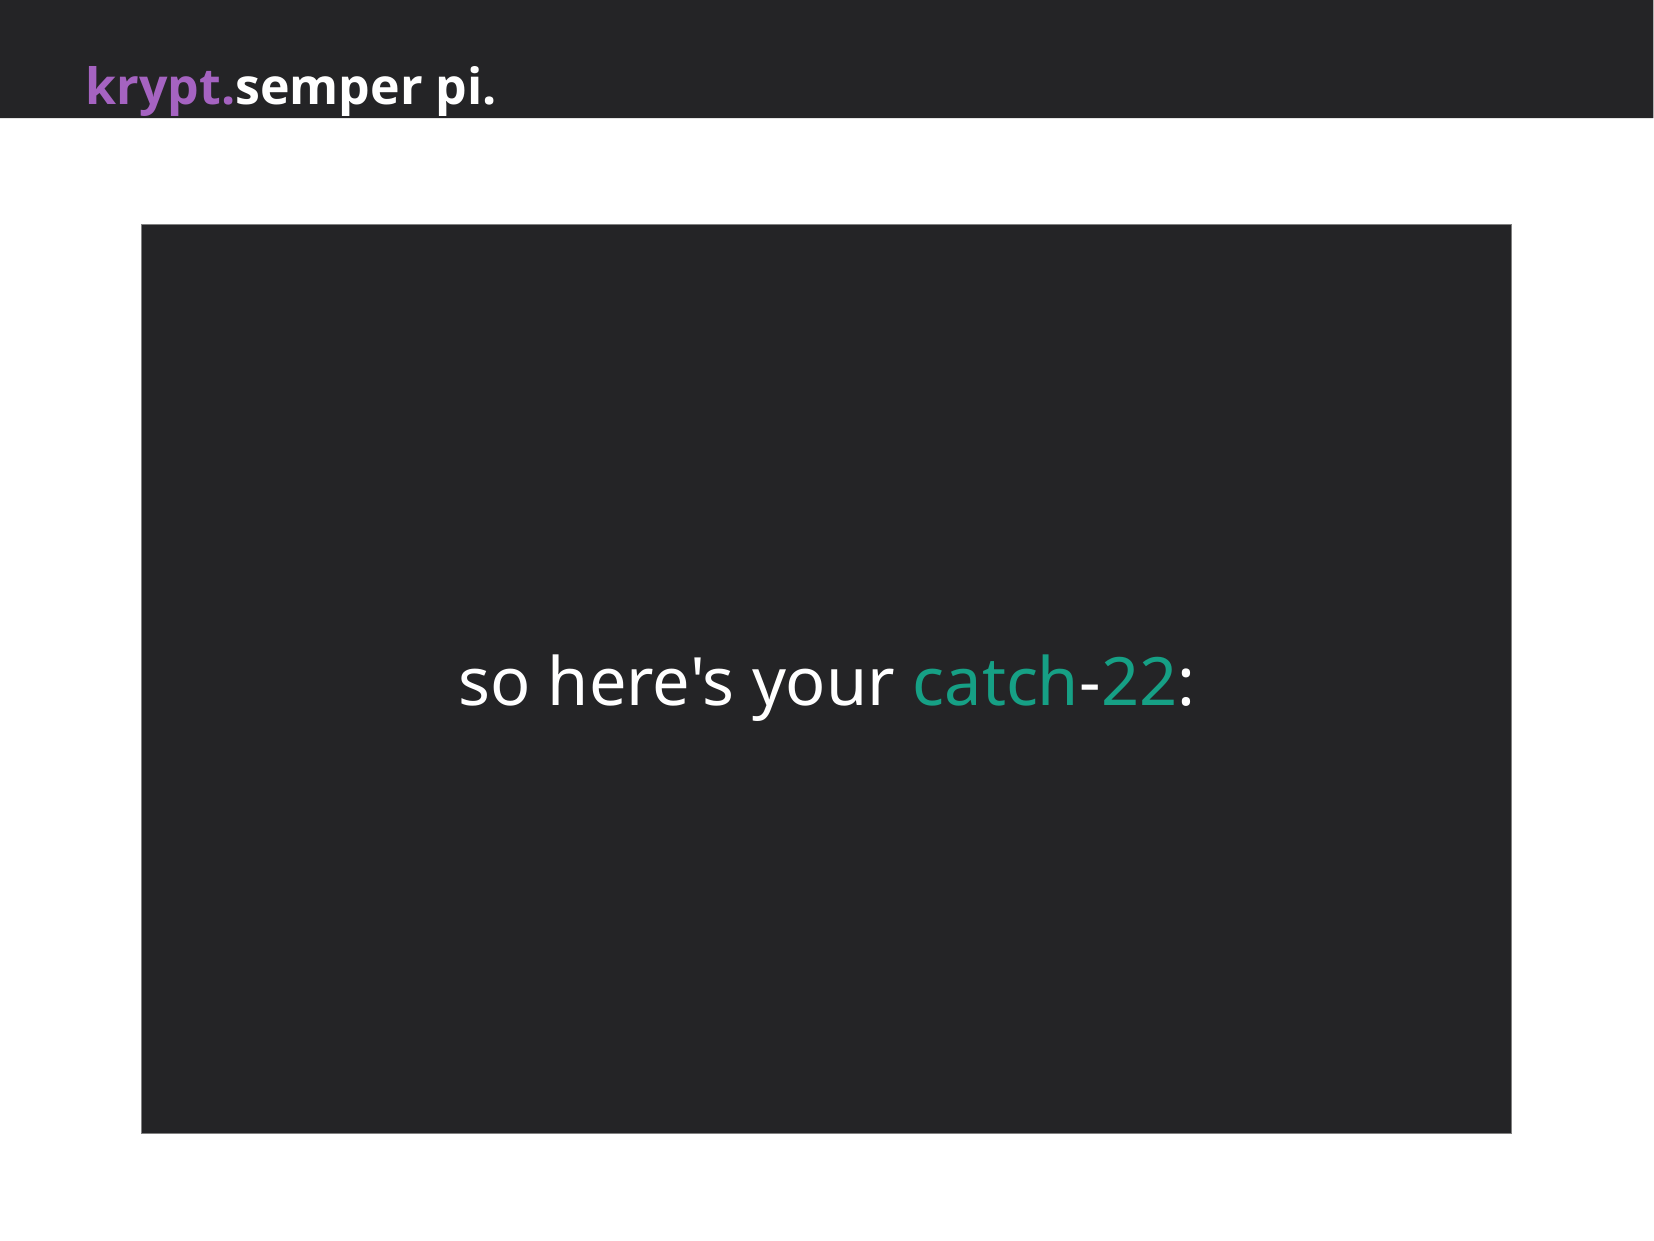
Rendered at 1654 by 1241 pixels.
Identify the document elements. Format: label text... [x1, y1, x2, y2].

text_box so here's your catch-22: [141, 224, 1512, 1134]
text_box krypt.semper pi. [70, 43, 1359, 119]
text_box [0, 0, 1654, 119]
text_box [165, 531, 1441, 1087]
